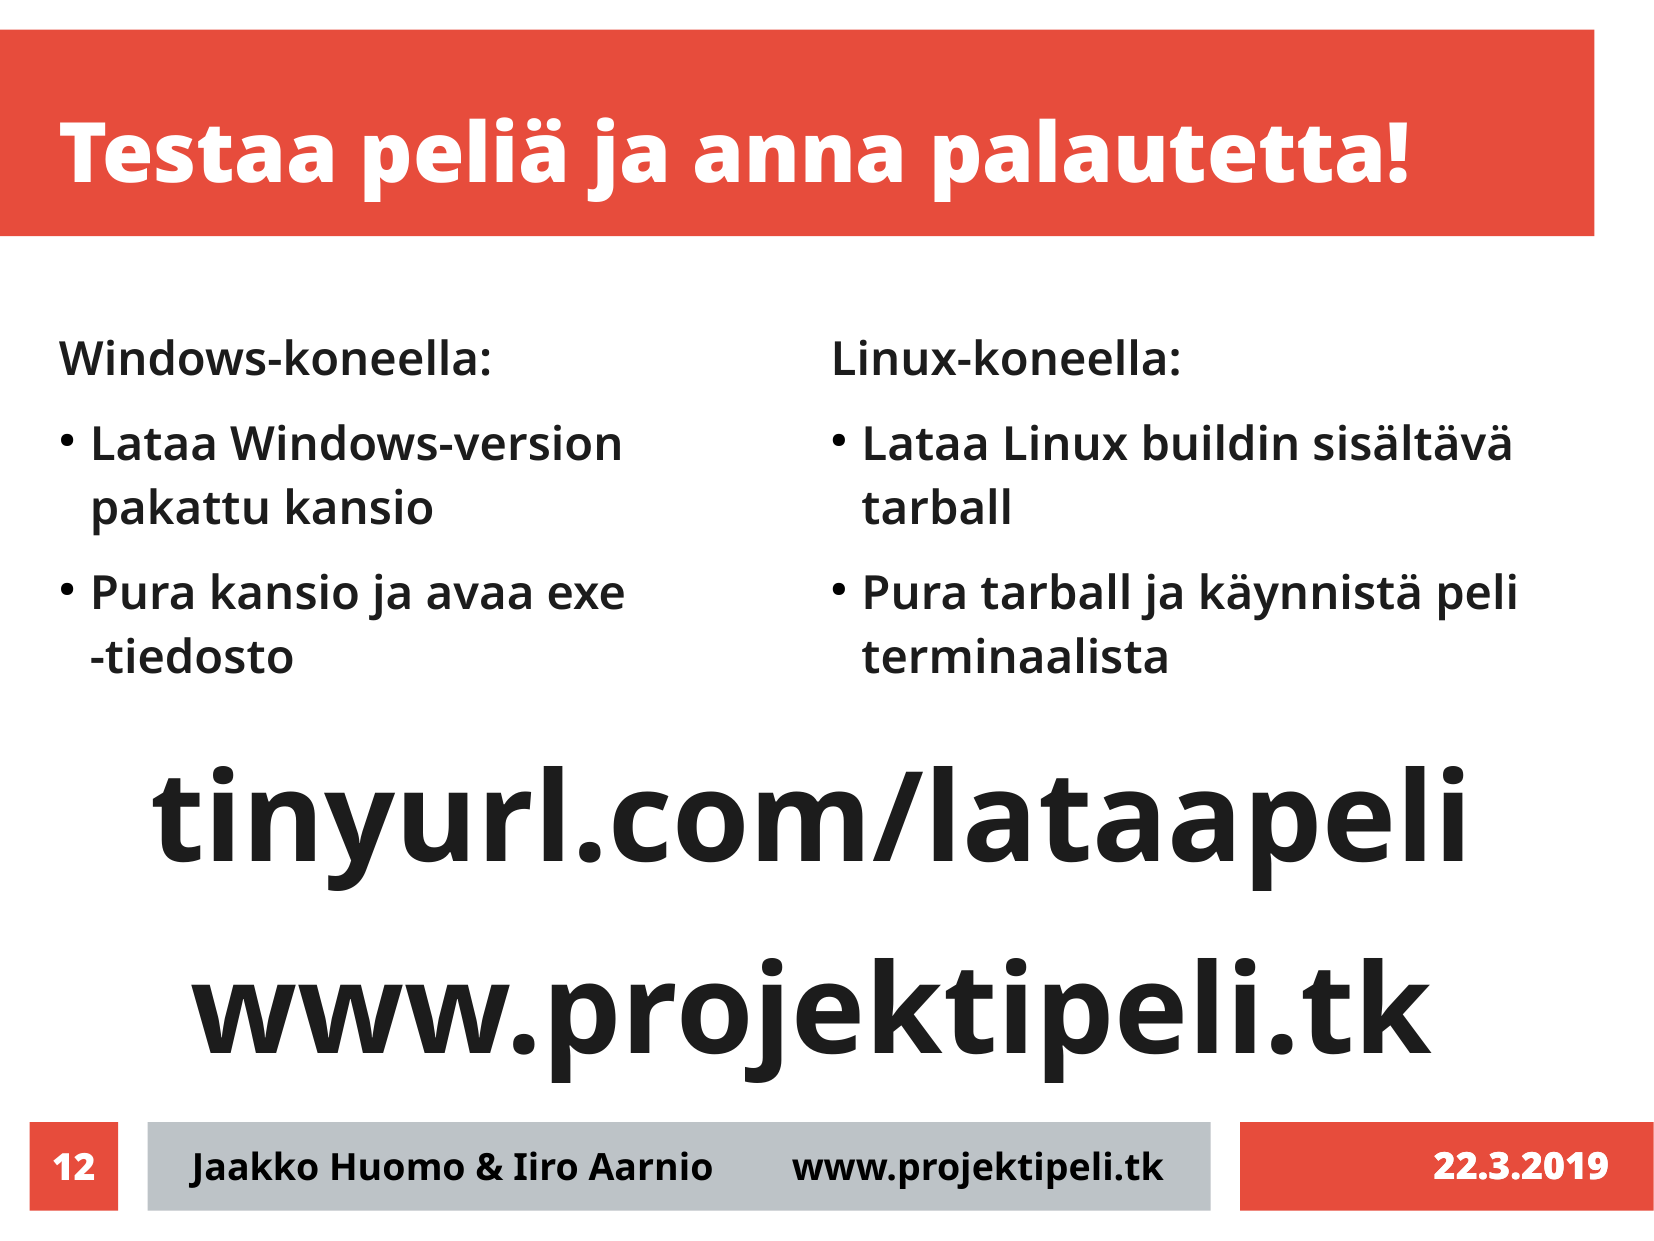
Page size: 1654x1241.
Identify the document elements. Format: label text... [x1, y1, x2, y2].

title Testaa peliä ja anna palautetta! [59, 59, 1595, 207]
list Windows-koneella: Lataa Windows-version pakattu kansio Pura kansio ja avaa exe -tiedosto [59, 324, 794, 691]
list tinyurl.com/lataapeli www.projektipeli.tk [59, 725, 1565, 1092]
list Linux-koneella: Lataa Linux buildin sisältävä tarball Pura tarball ja käynnistä peli terminaalista [830, 324, 1566, 691]
